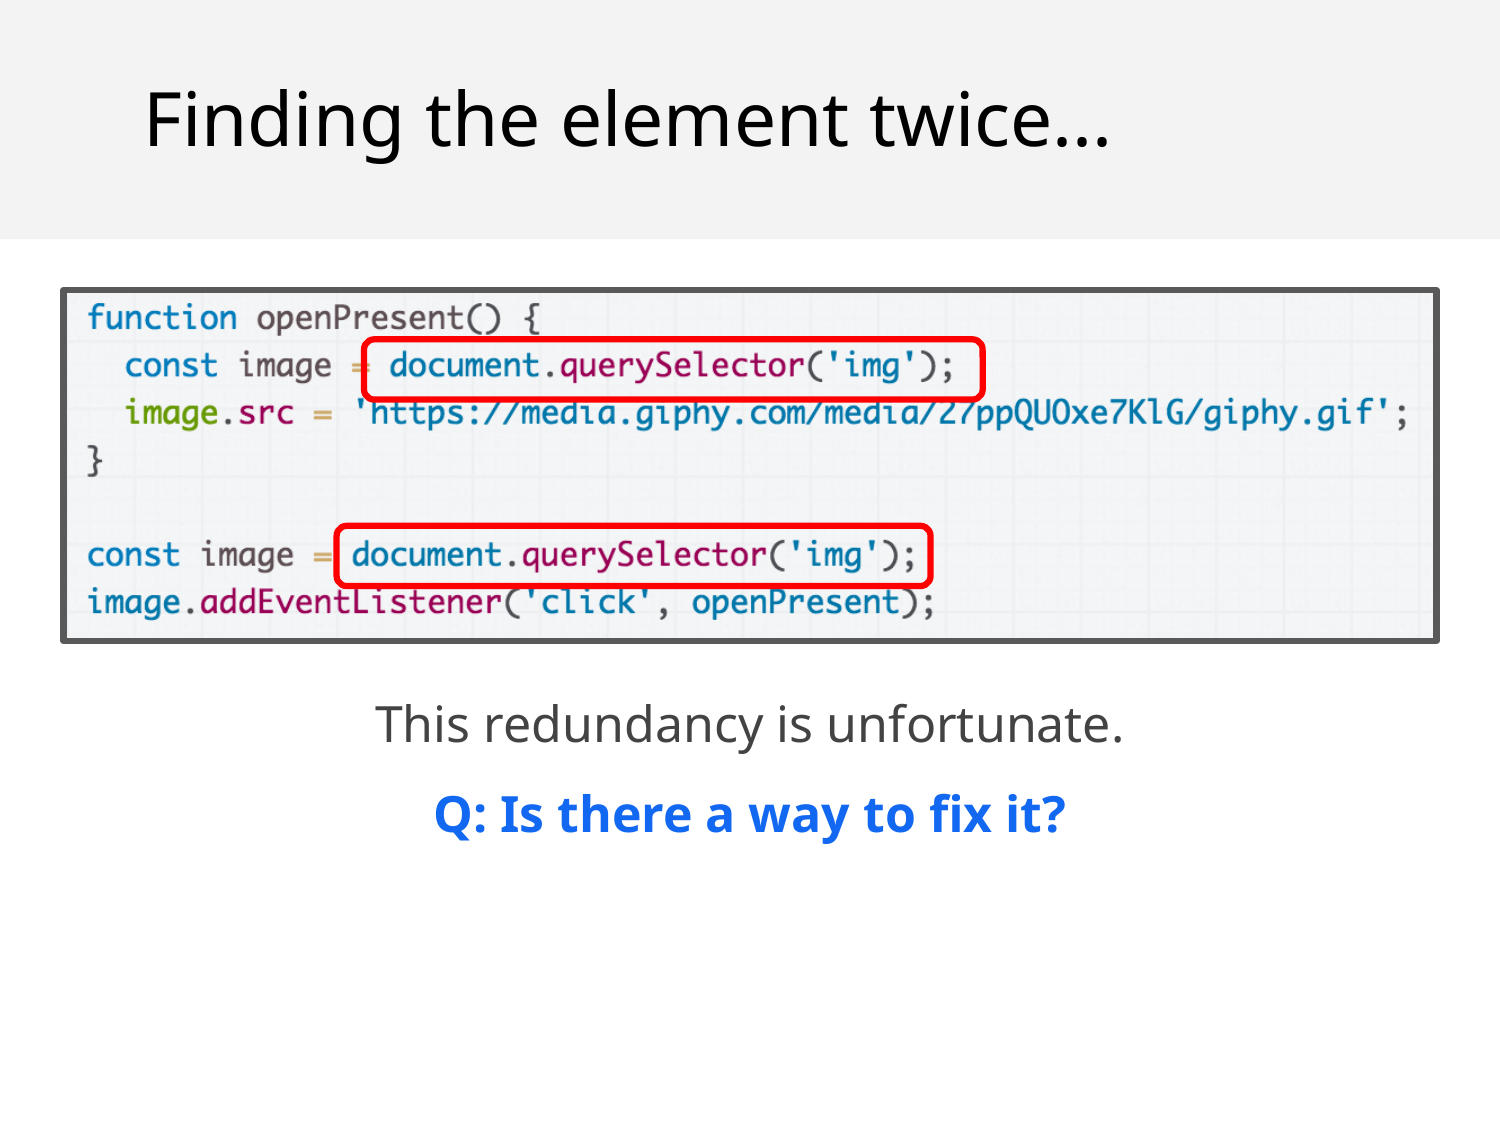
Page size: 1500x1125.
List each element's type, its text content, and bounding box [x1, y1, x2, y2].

picture [66, 293, 1434, 638]
title Finding the element twice... [128, 56, 1372, 183]
list This redundancy is unfortunate. Q: Is there a way to fix it? [128, 668, 1372, 904]
